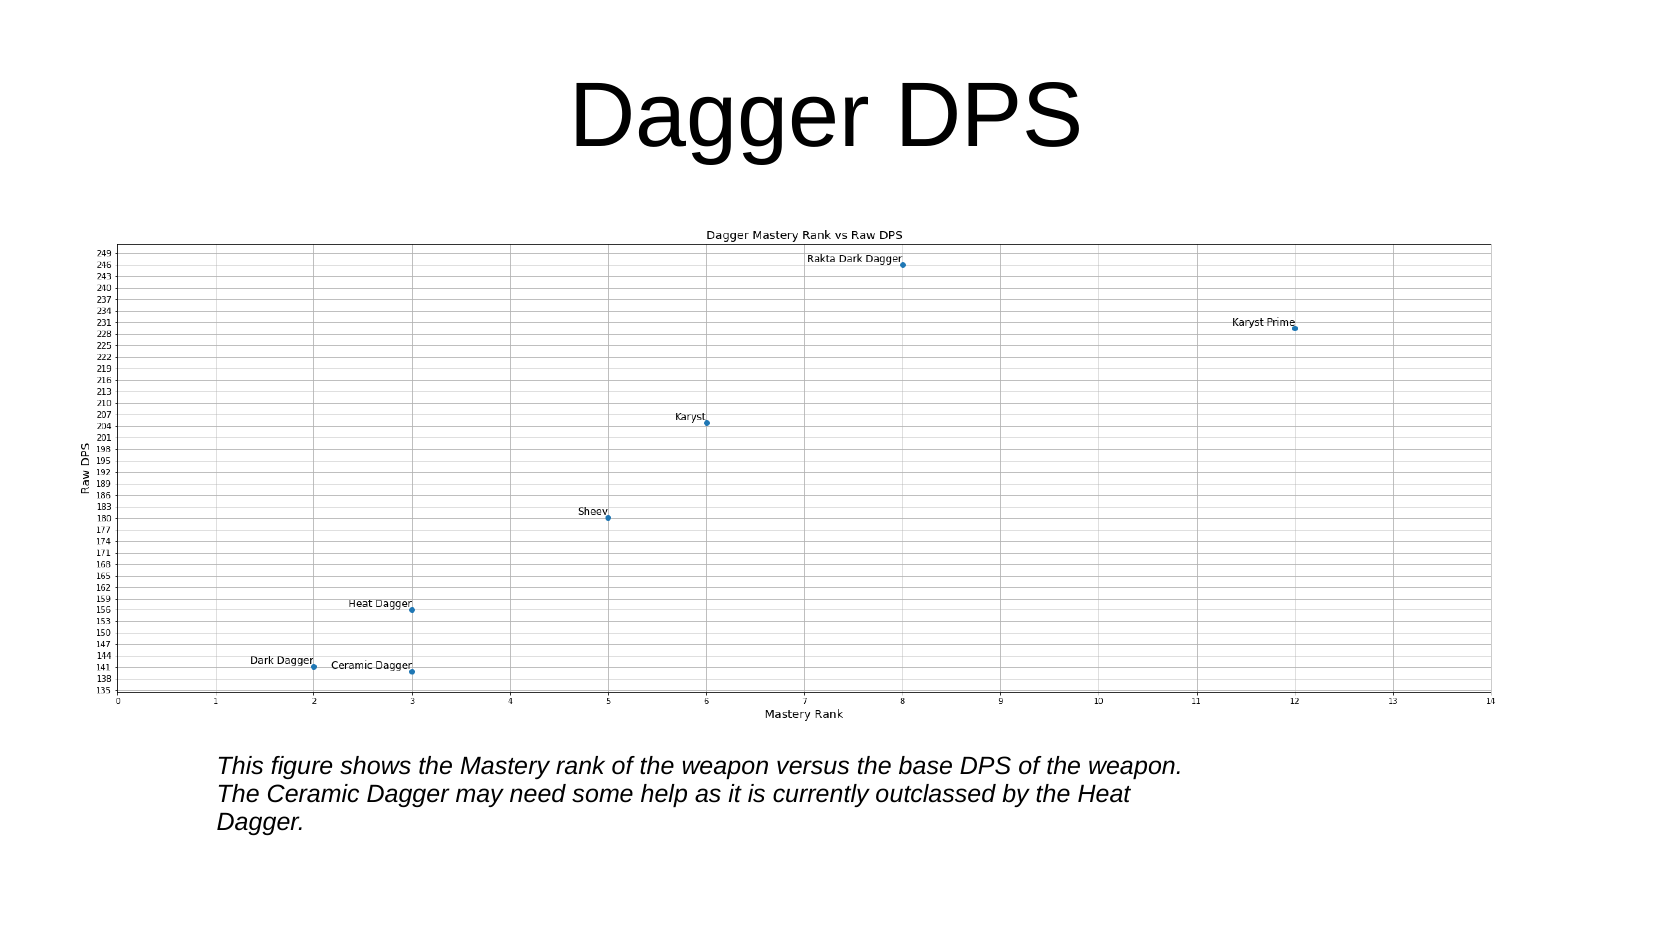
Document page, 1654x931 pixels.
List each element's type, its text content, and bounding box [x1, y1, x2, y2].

picture [75, 224, 1501, 726]
title Dagger DPS [82, 37, 1571, 193]
text_box This figure shows the Mastery rank of the weapon versus the base DPS of the weapon. The Ceramic Dagger may need some help as it is currently outclassed by the Heat Dagger. [201, 744, 1201, 844]
